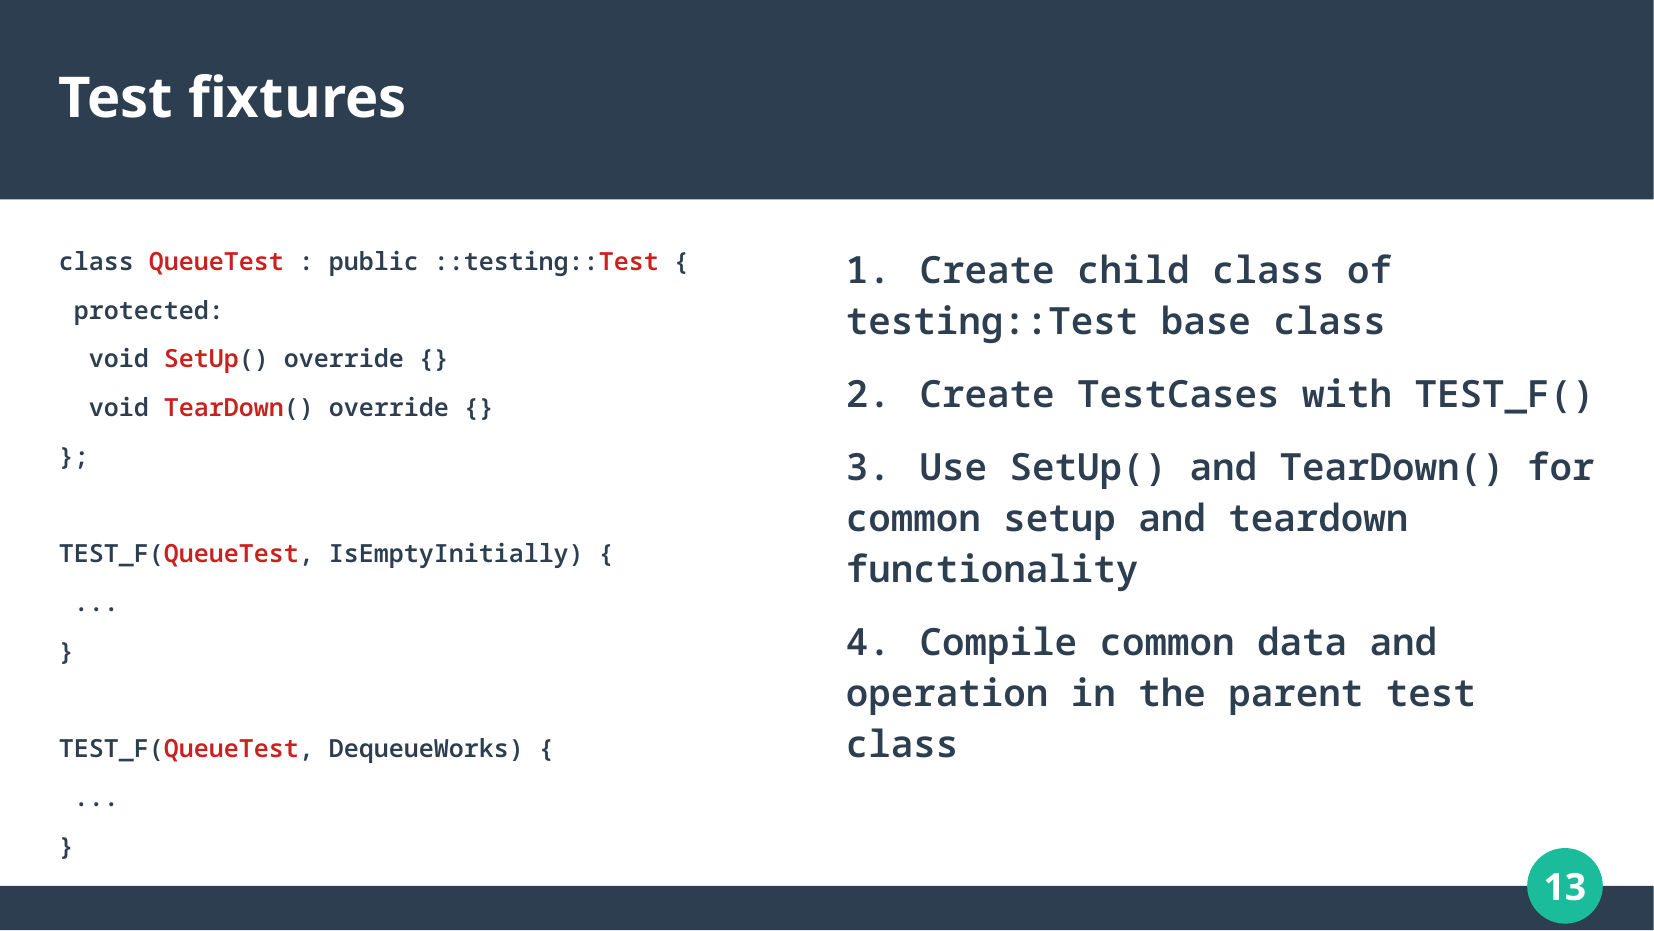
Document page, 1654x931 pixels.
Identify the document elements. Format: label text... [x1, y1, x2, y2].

list 1. Create child class of testing::Test base class 2. Create TestCases with TEST_F() 3. Use SetUp() and TearDown() for common setup and teardown functionality 4. Compile common data and operation in the parent test class [845, 243, 1596, 864]
list class QueueTest : public ::testing::Test { protected: void SetUp() override {} void TearDown() override {} }; TEST_F(QueueTest, IsEmptyInitially) { ... } TEST_F(QueueTest, DequeueWorks) { ... } [59, 243, 809, 864]
title Test fixtures [59, 37, 1595, 155]
